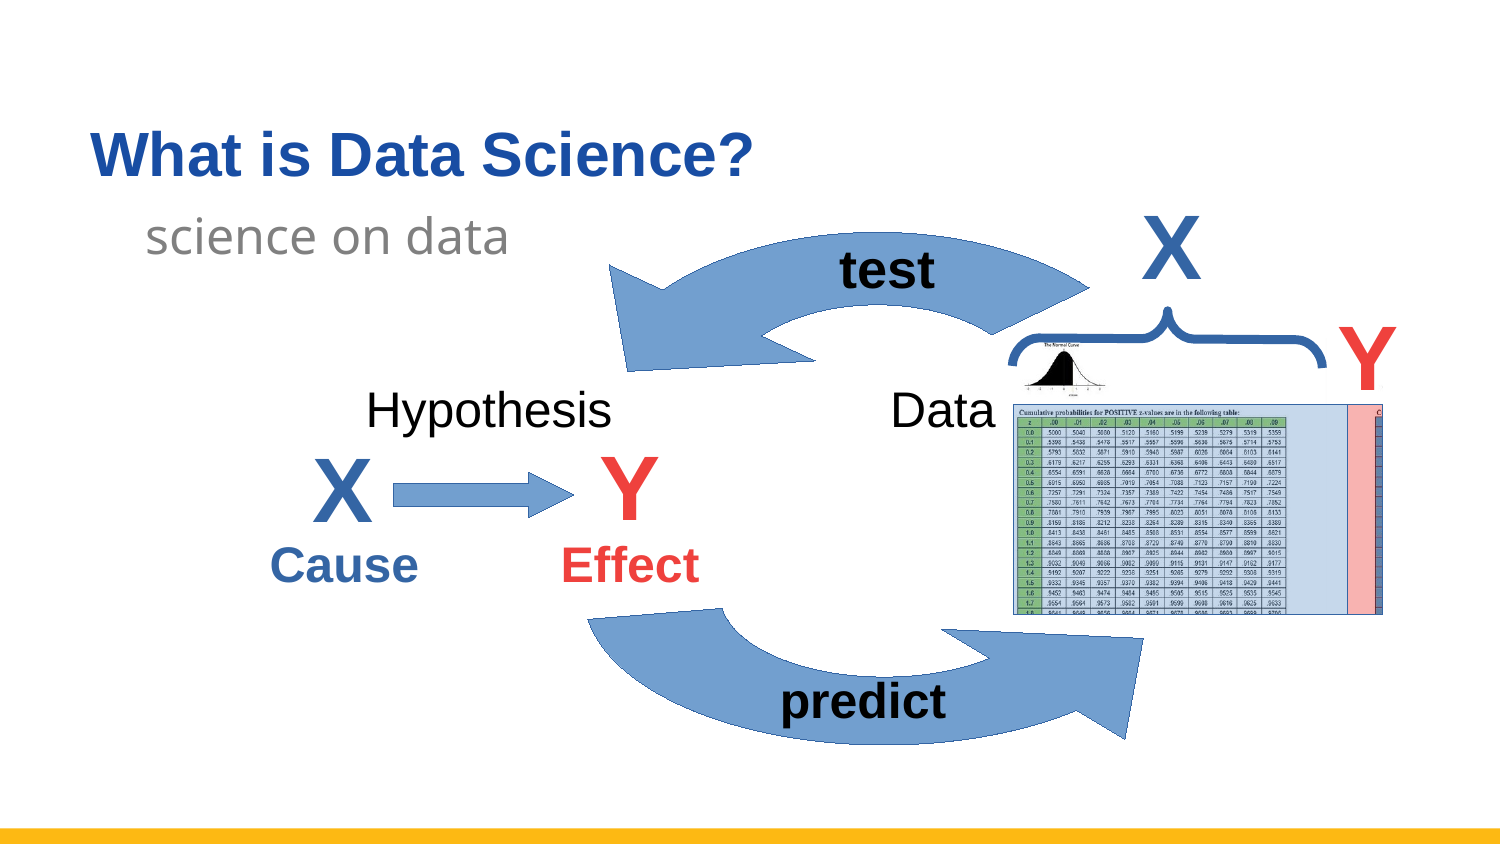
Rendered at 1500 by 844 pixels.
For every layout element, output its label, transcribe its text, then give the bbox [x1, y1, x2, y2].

text_box [609, 235, 837, 372]
list science on data [75, 197, 1425, 687]
picture [1007, 333, 1322, 404]
text_box test [824, 232, 967, 308]
text_box [1013, 404, 1383, 615]
text_box Hypothesis [350, 375, 681, 502]
text_box X [1126, 189, 1218, 307]
text_box [917, 240, 1090, 335]
text_box Data [875, 375, 1056, 480]
text_box [393, 472, 574, 518]
picture [1190, 333, 1322, 349]
text_box [609, 629, 1144, 745]
picture [1007, 480, 1013, 615]
text_box predict [795, 678, 931, 724]
text_box Y [1322, 299, 1419, 417]
text_box Cause [254, 529, 450, 611]
text_box Effect [545, 529, 751, 656]
picture [1007, 333, 1034, 364]
text_box X [297, 431, 389, 529]
text_box Y [584, 429, 681, 529]
title What is Data Science? [75, 0, 1425, 197]
